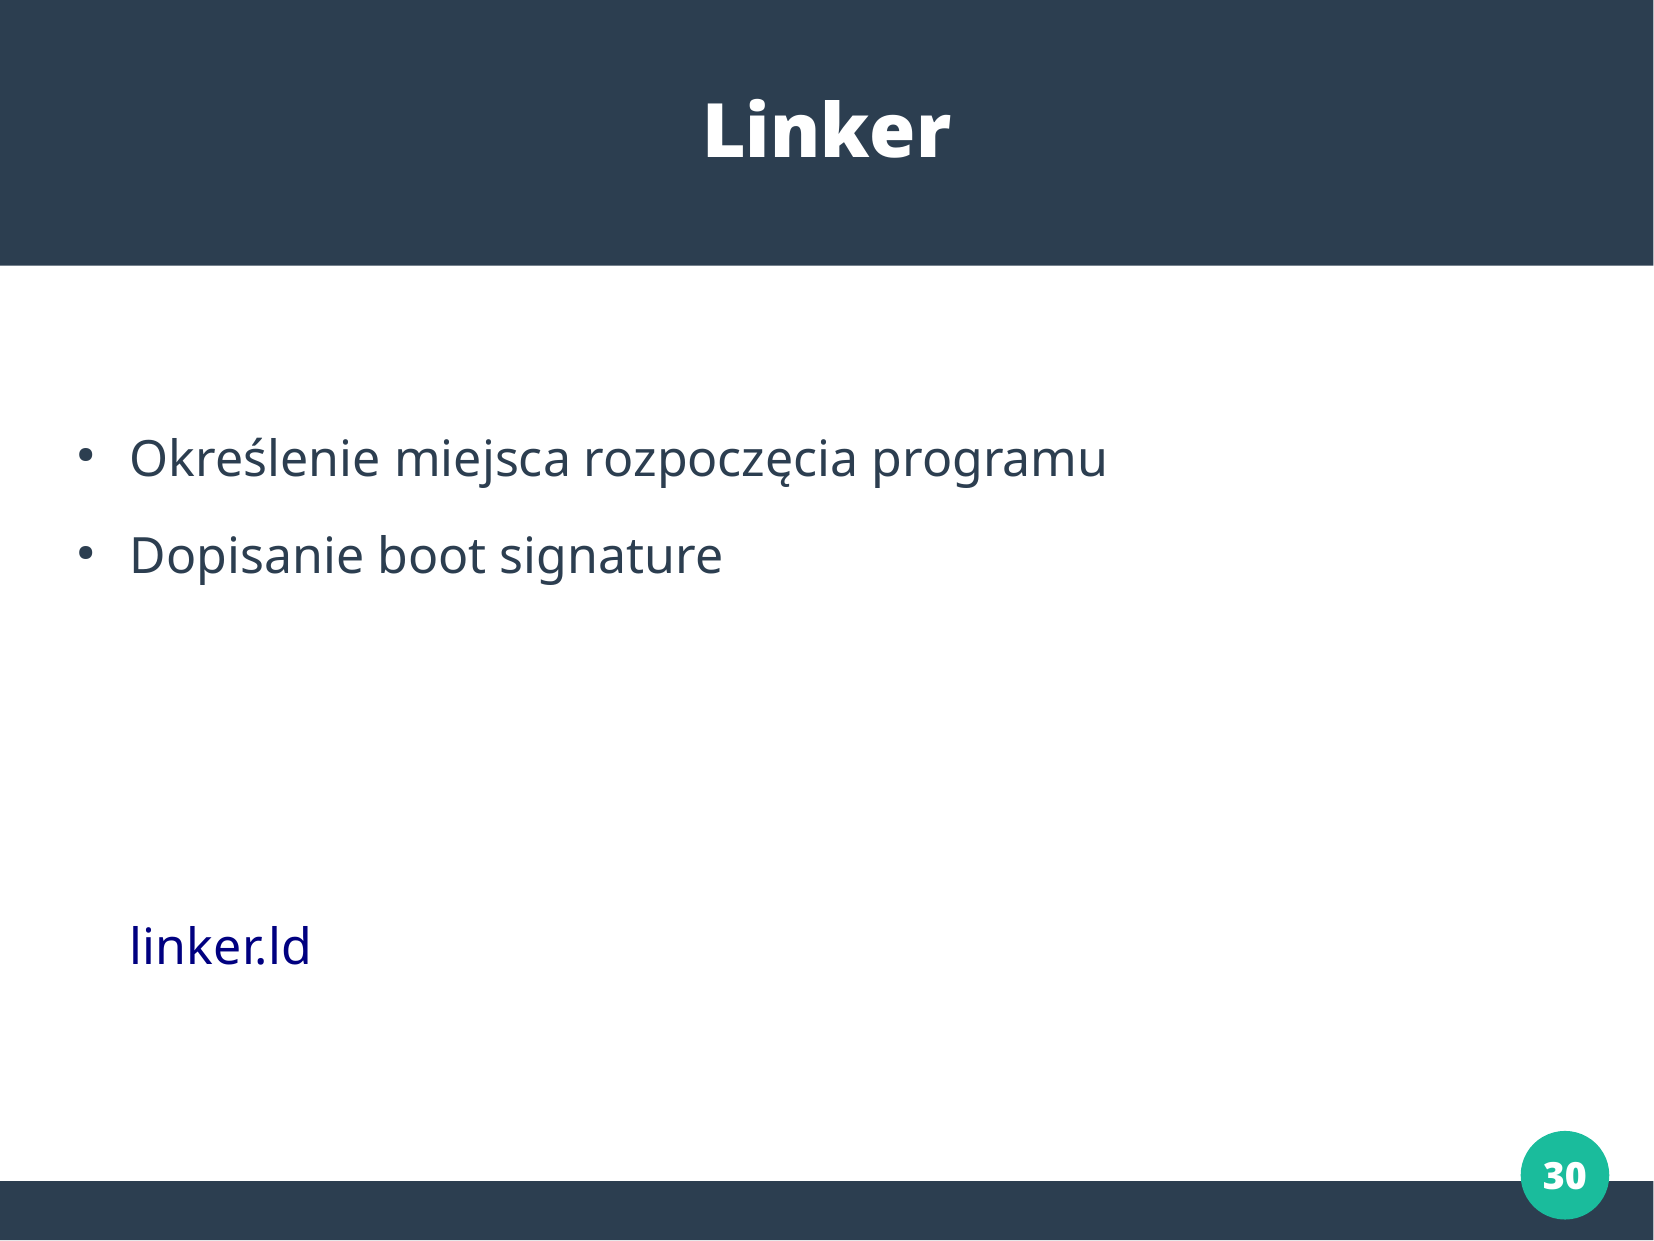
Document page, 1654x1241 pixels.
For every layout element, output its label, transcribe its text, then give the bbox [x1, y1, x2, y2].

list Określenie miejsca rozpoczęcia programu Dopisanie boot signature linker.ld [59, 324, 1595, 1152]
title Linker [59, 49, 1595, 207]
